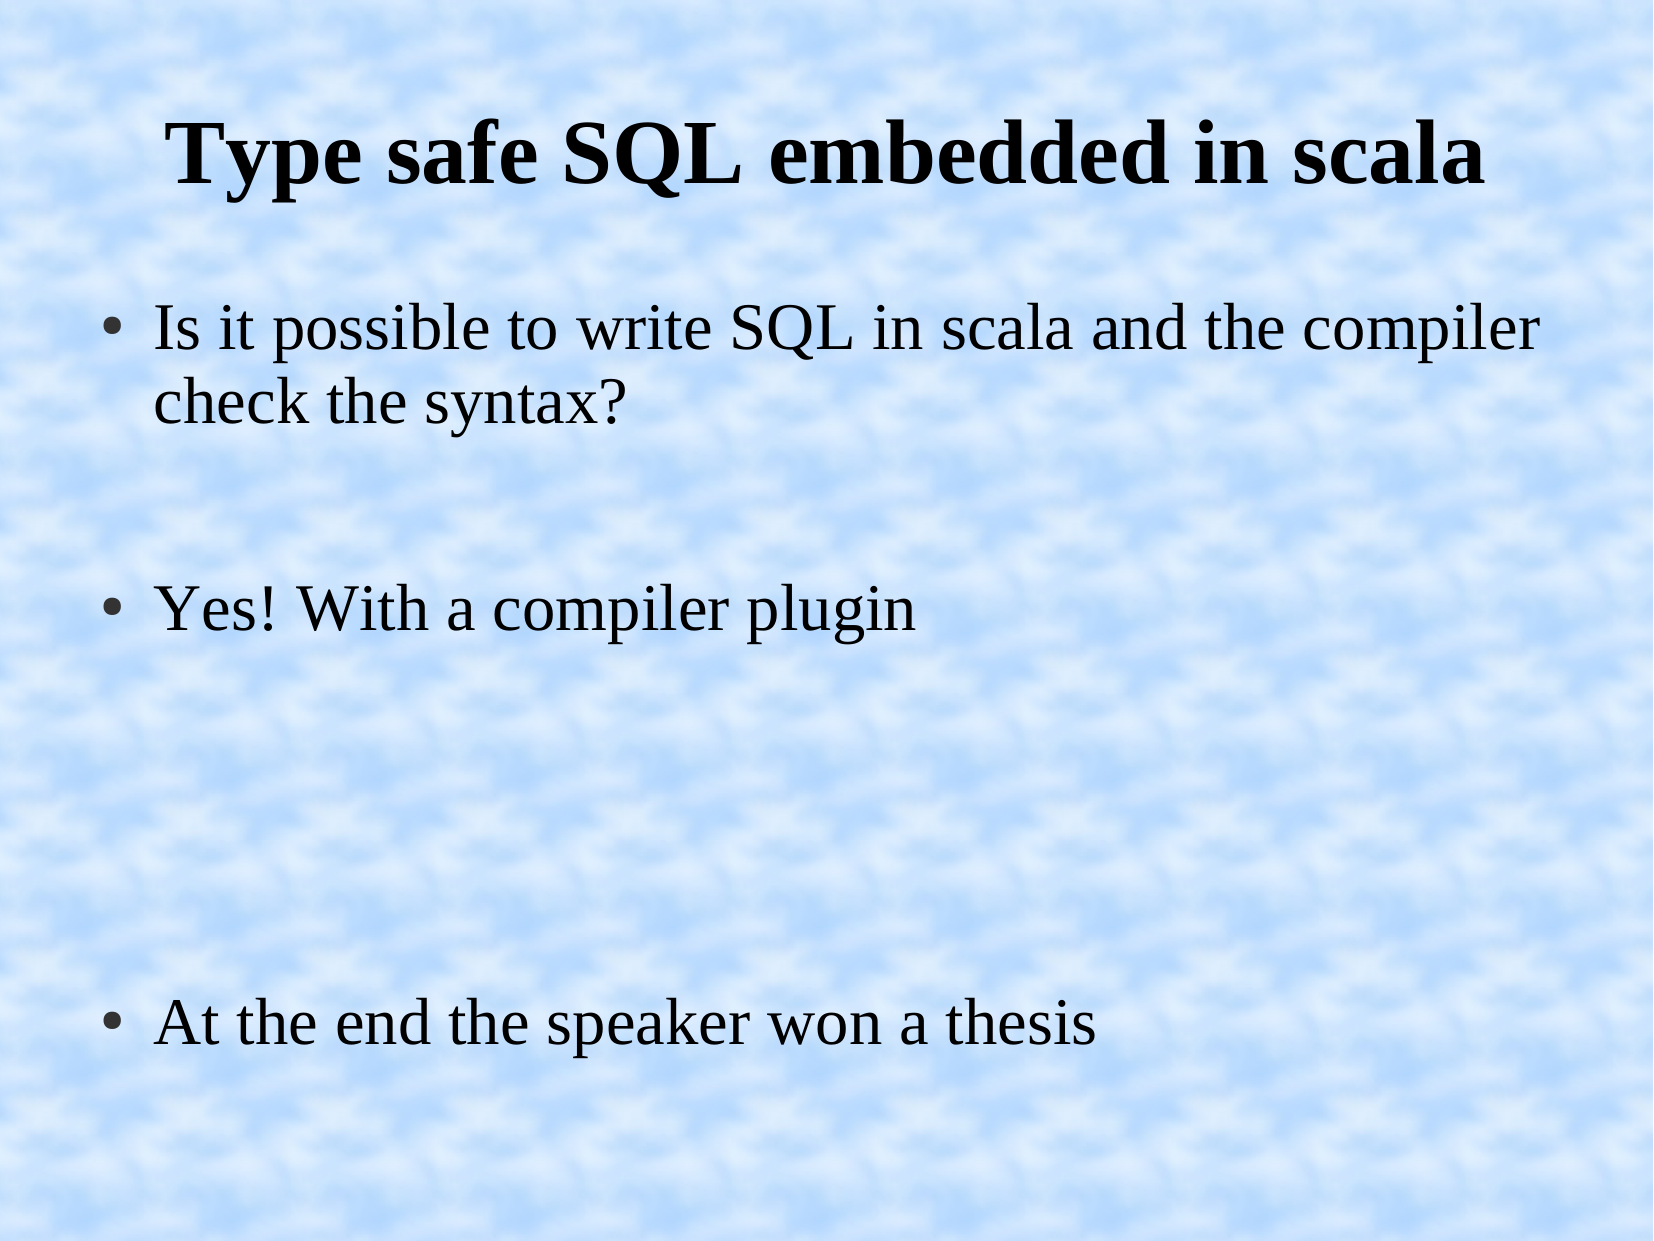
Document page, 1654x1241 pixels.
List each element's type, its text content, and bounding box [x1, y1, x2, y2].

list Is it possible to write SQL in scala and the compiler check the syntax? Yes! With a compiler plugin At the end the speaker won a thesis [82, 290, 1571, 1110]
picture [0, 0, 1654, 1241]
title Type safe SQL embedded in scala [82, 49, 1571, 257]
